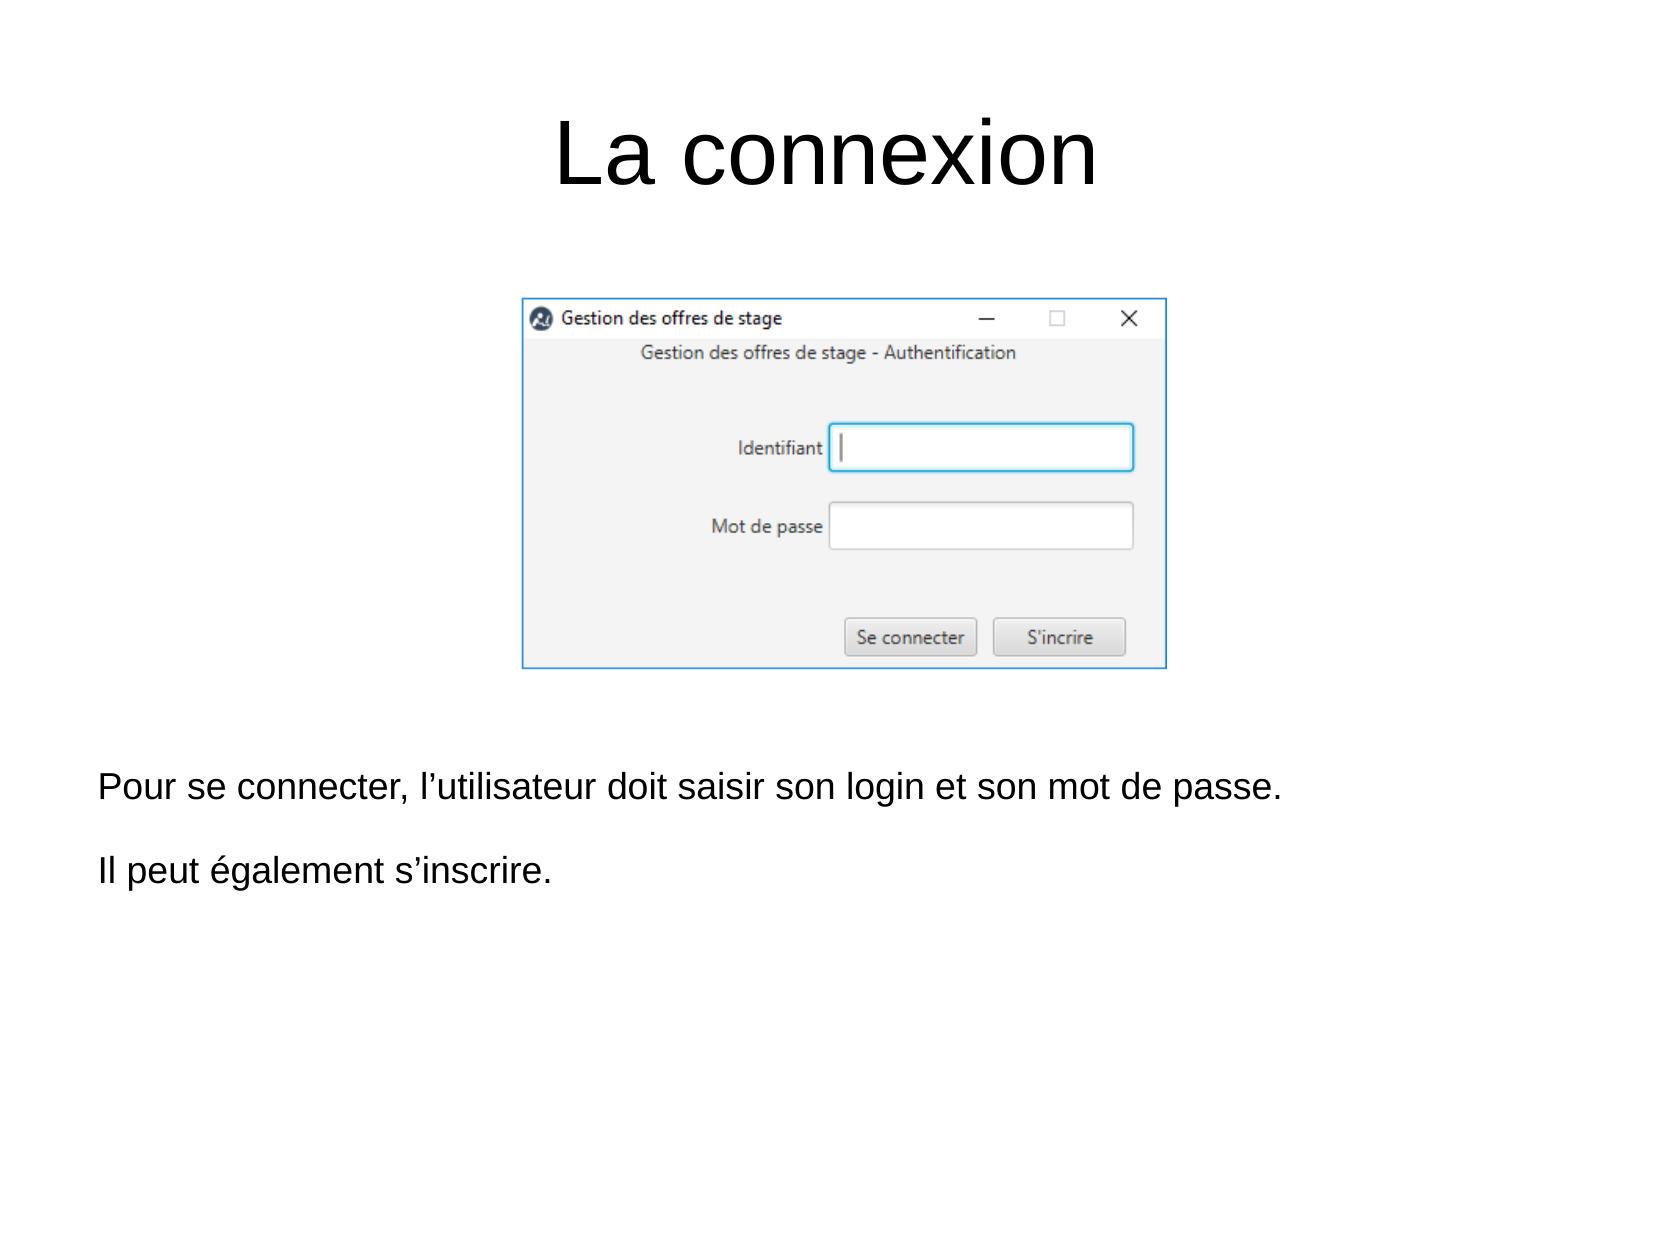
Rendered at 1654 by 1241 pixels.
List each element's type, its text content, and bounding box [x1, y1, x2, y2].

picture [519, 295, 1167, 674]
title La connexion [82, 49, 1571, 257]
text_box Pour se connecter, l’utilisateur doit saisir son login et son mot de passe. Il peut également s’inscrire. [82, 758, 1323, 1193]
